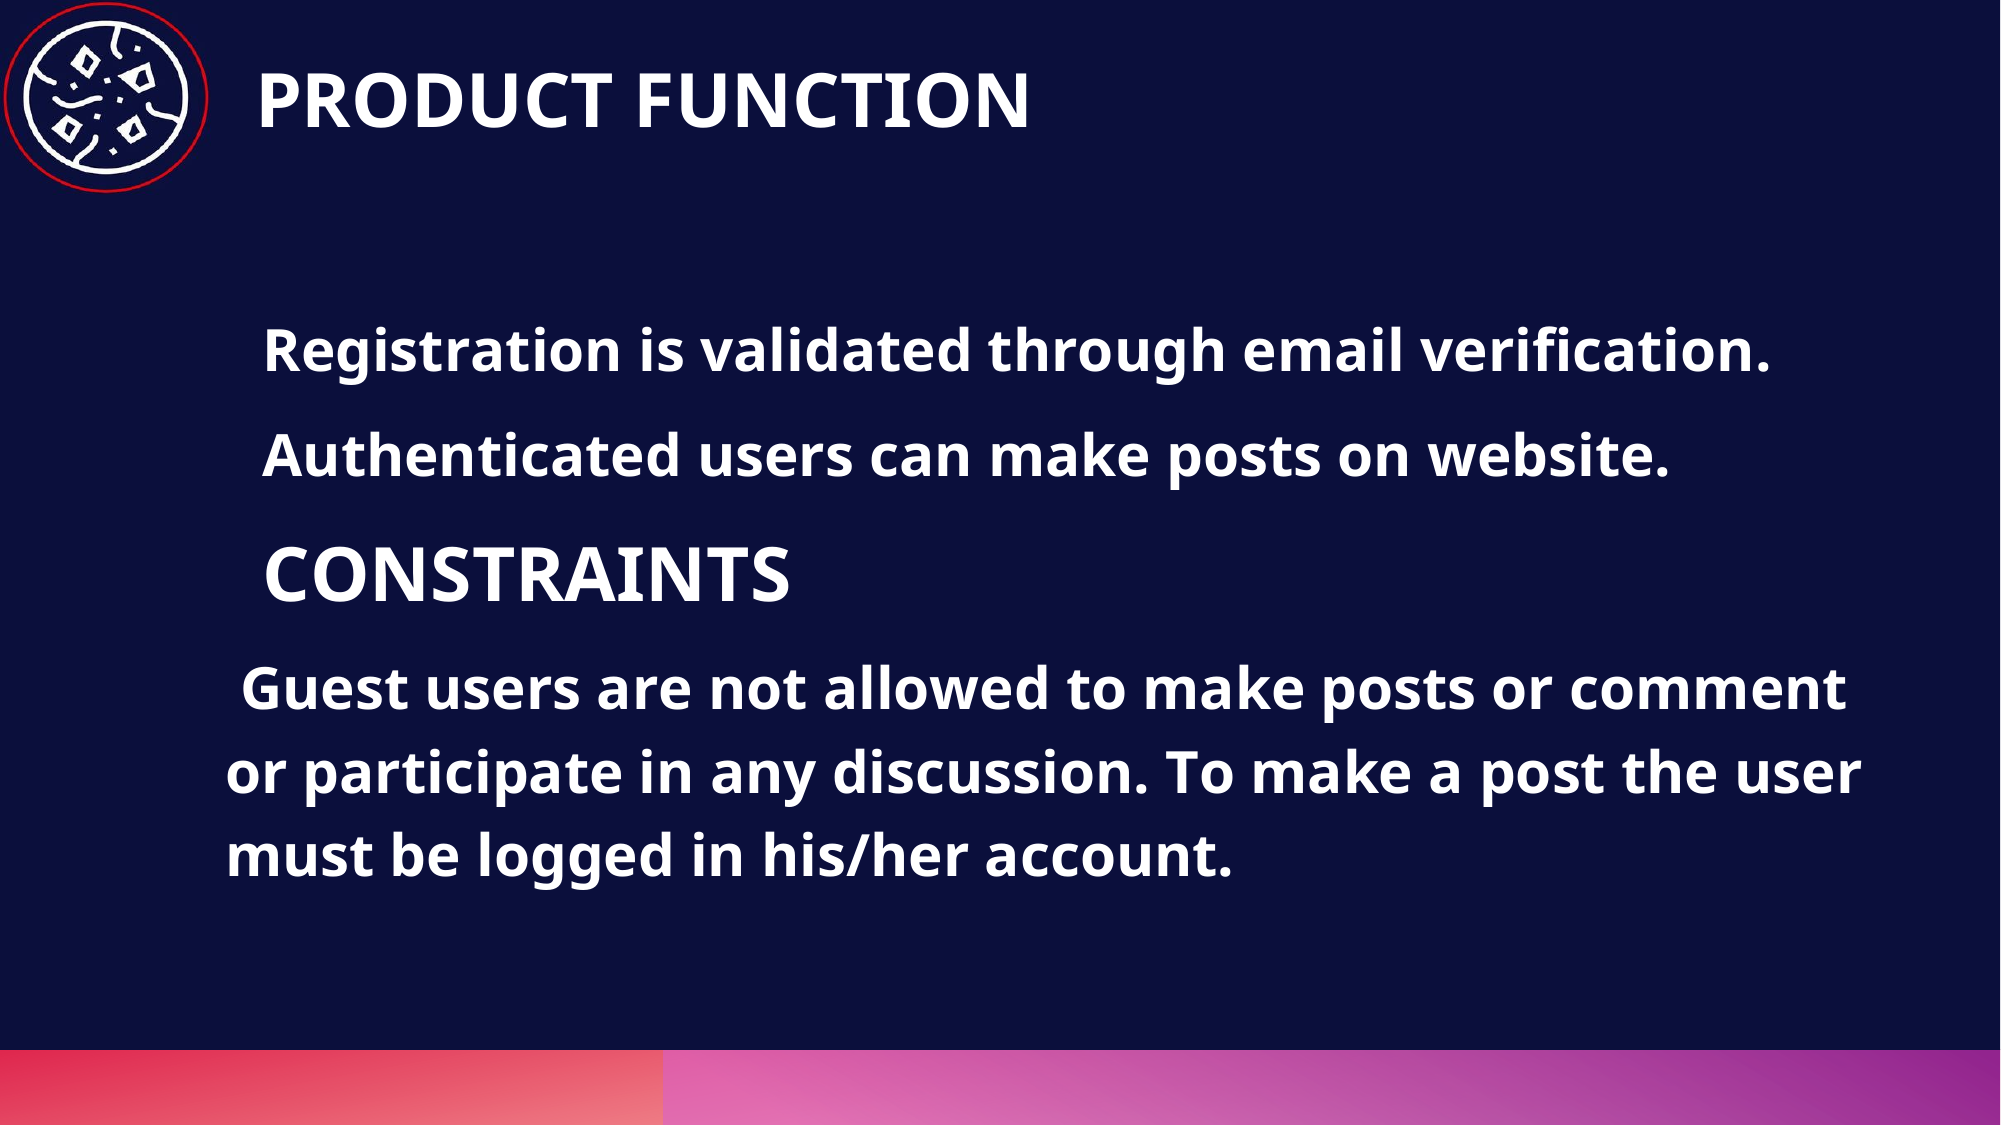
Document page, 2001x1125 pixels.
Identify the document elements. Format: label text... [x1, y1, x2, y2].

list Registration is validated through email verification. Authenticated users can make posts on website. CONSTRAINTS Guest users are not allowed to make posts or comment or participate in any discussion. To make a post the user must be logged in his/her account. [224, 299, 1905, 997]
picture [0, 0, 2001, 1125]
title PRODUCT FUNCTION [255, 0, 1935, 143]
